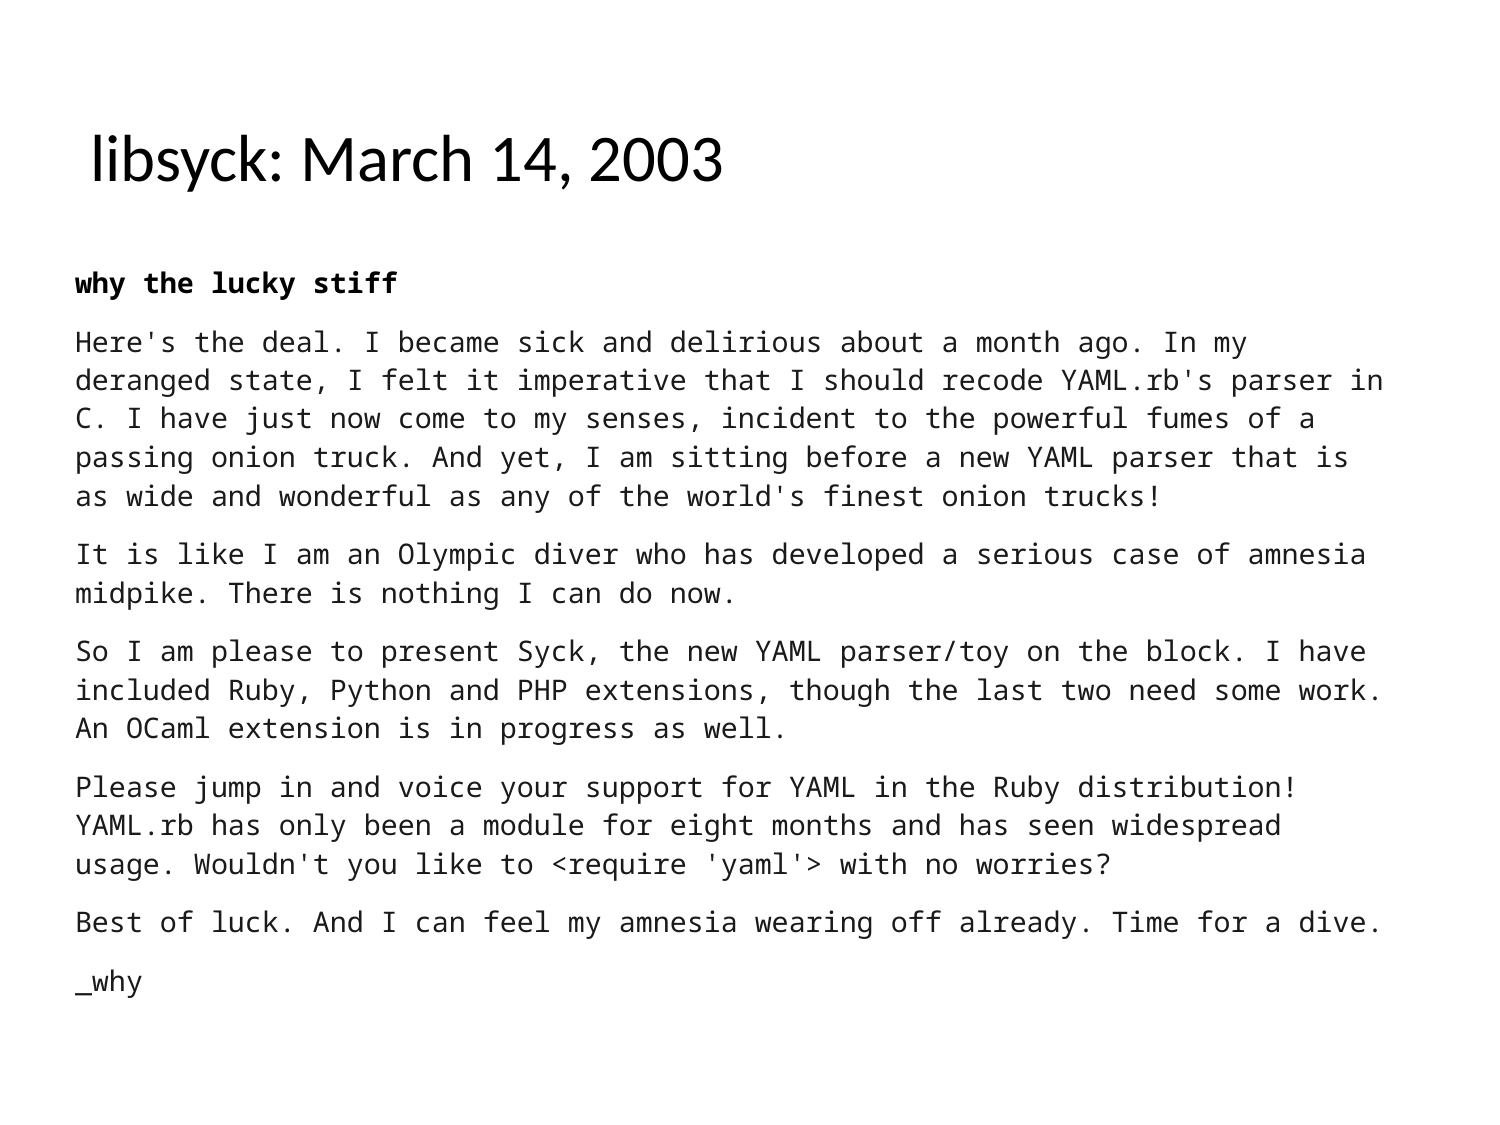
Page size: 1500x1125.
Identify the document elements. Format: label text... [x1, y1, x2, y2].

list why the lucky stiff Here's the deal. I became sick and delirious about a month ago. In my deranged state, I felt it imperative that I should recode YAML.rb's parser in C. I have just now come to my senses, incident to the powerful fumes of a passing onion truck. And yet, I am sitting before a new YAML parser that is as wide and wonderful as any of the world's finest onion trucks! It is like I am an Olympic diver who has developed a serious case of amnesia mid­pike. There is nothing I can do now. So I am please to present Syck, the new YAML parser/toy on the block. I have included Ruby, Python and PHP extensions, though the last two need some work. An OCaml extension is in progress as well. Please jump in and voice your support for YAML in the Ruby distribution! YAML.rb has only been a module for eight months and has seen widespread usage. Wouldn't you like to <require 'yaml'> with no worries? Best of luck. And I can feel my amnesia wearing off already. Time for a dive. _why [75, 263, 1395, 1036]
title libsyck: March 14, 2003 [90, 43, 1365, 263]
